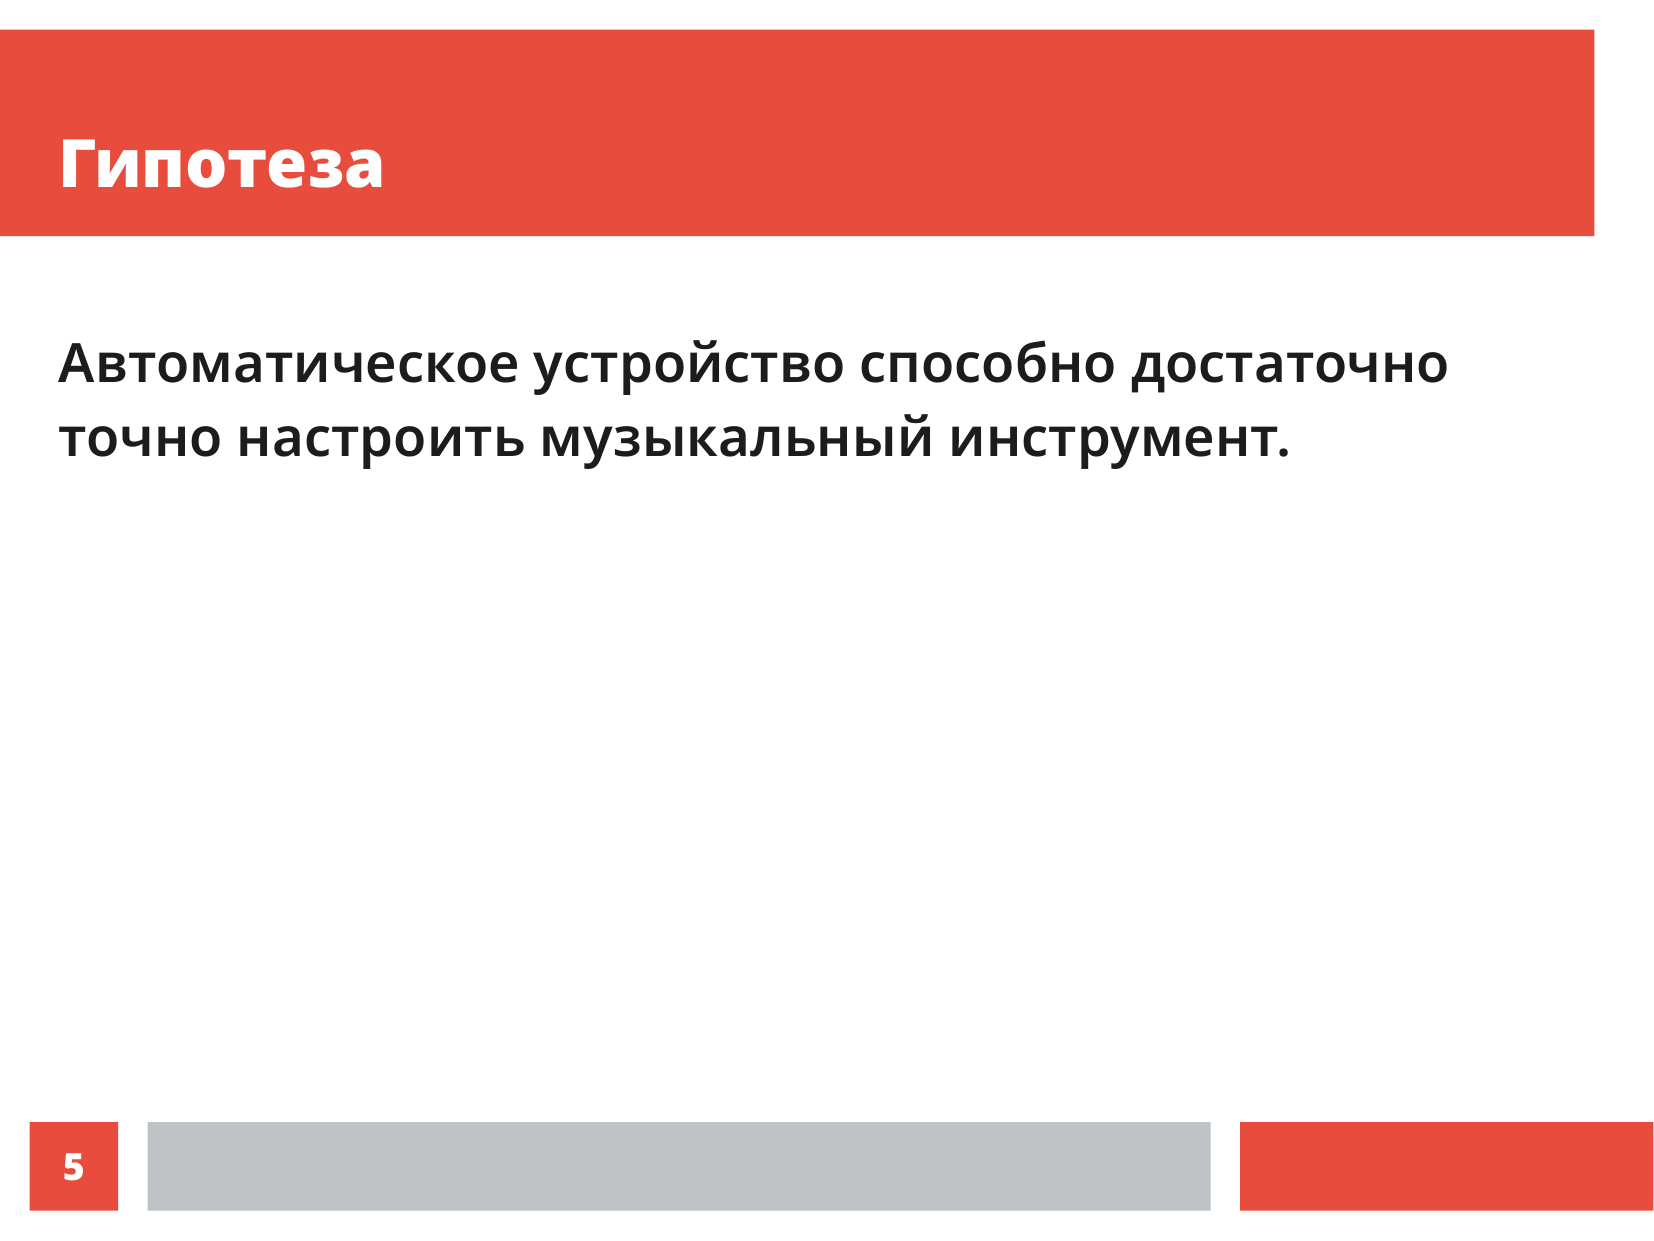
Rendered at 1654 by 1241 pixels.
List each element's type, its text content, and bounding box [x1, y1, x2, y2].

title Гипотеза [59, 59, 1595, 207]
list Автоматическое устройство способно достаточно точно настроить музыкальный инструмент. [59, 324, 1565, 1093]
